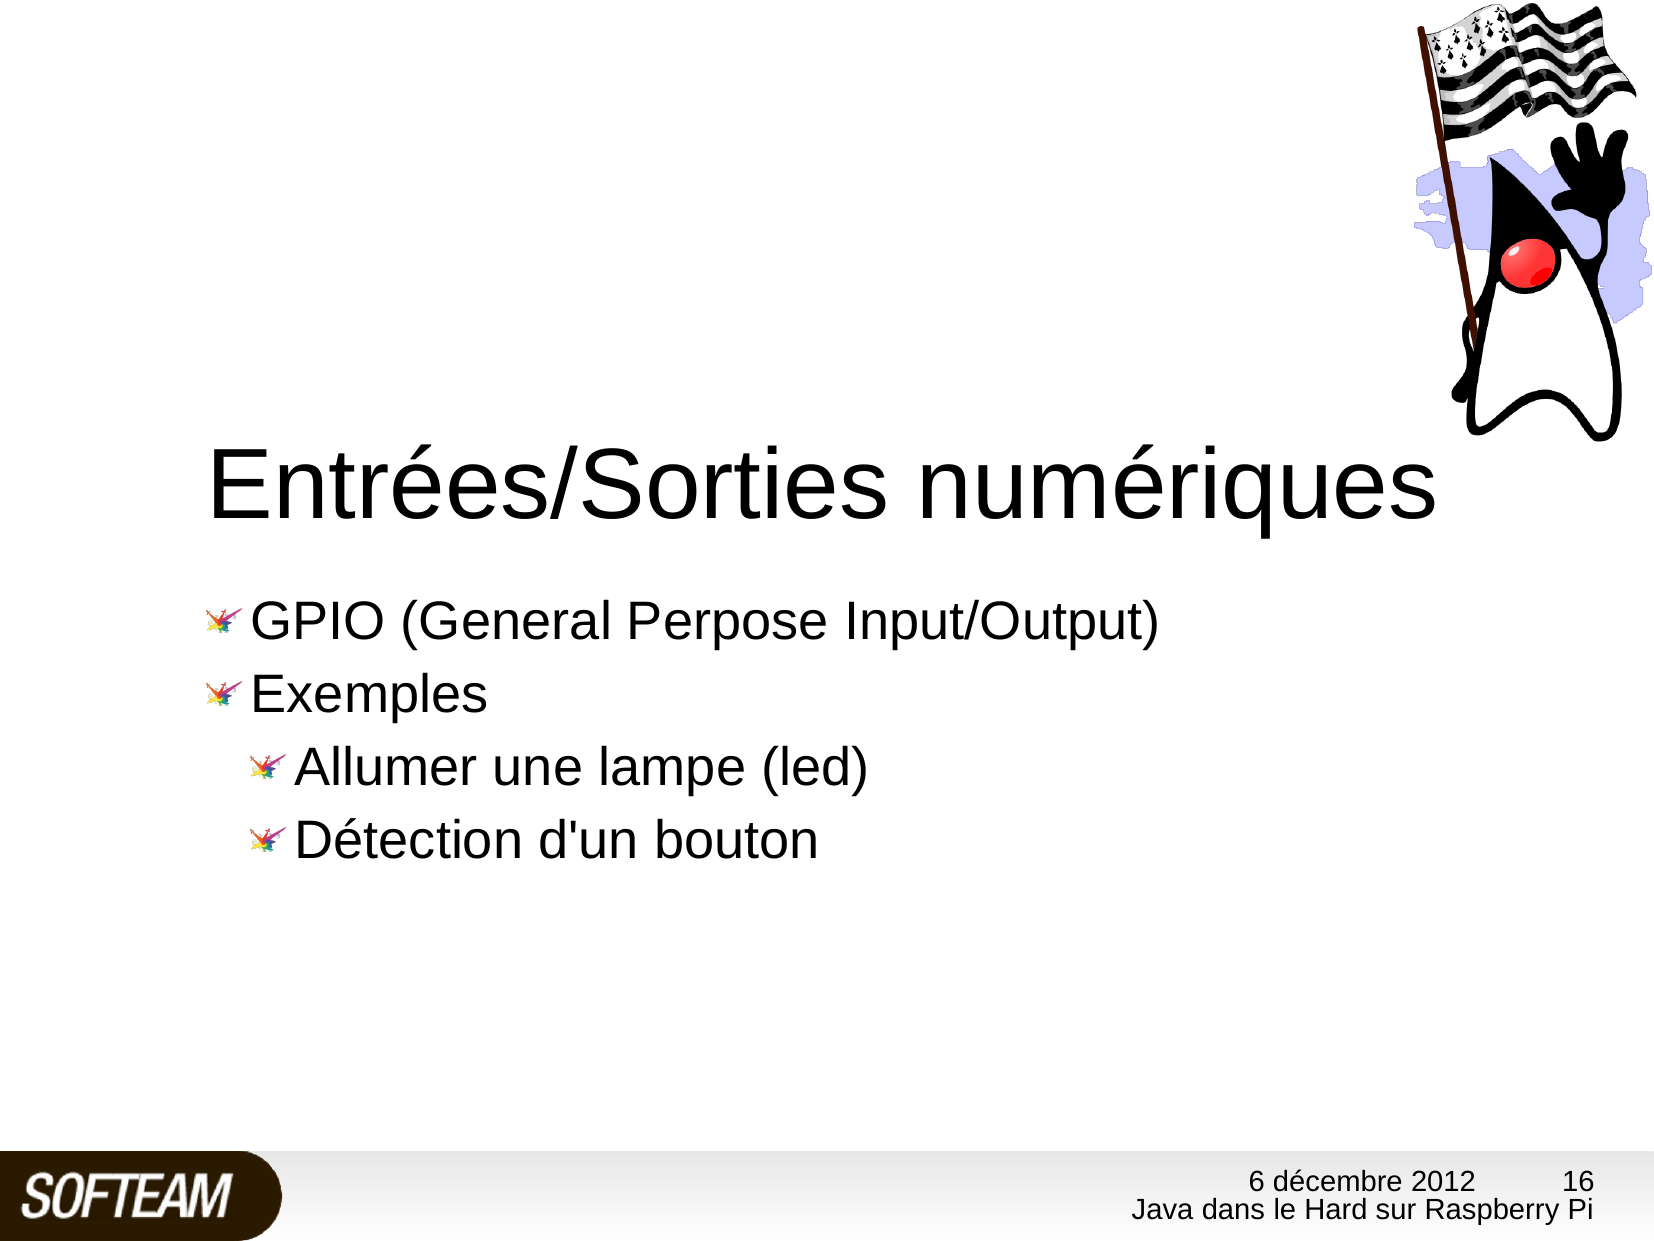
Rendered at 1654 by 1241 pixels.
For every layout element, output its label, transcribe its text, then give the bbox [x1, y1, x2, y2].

list GPIO (General Perpose Input/Output) Exemples Allumer une lampe (led) Détection d'un bouton [206, 590, 1477, 1241]
title Entrées/Sorties numériques [206, 395, 1477, 573]
picture [1409, 0, 1654, 443]
picture [0, 1151, 206, 1241]
